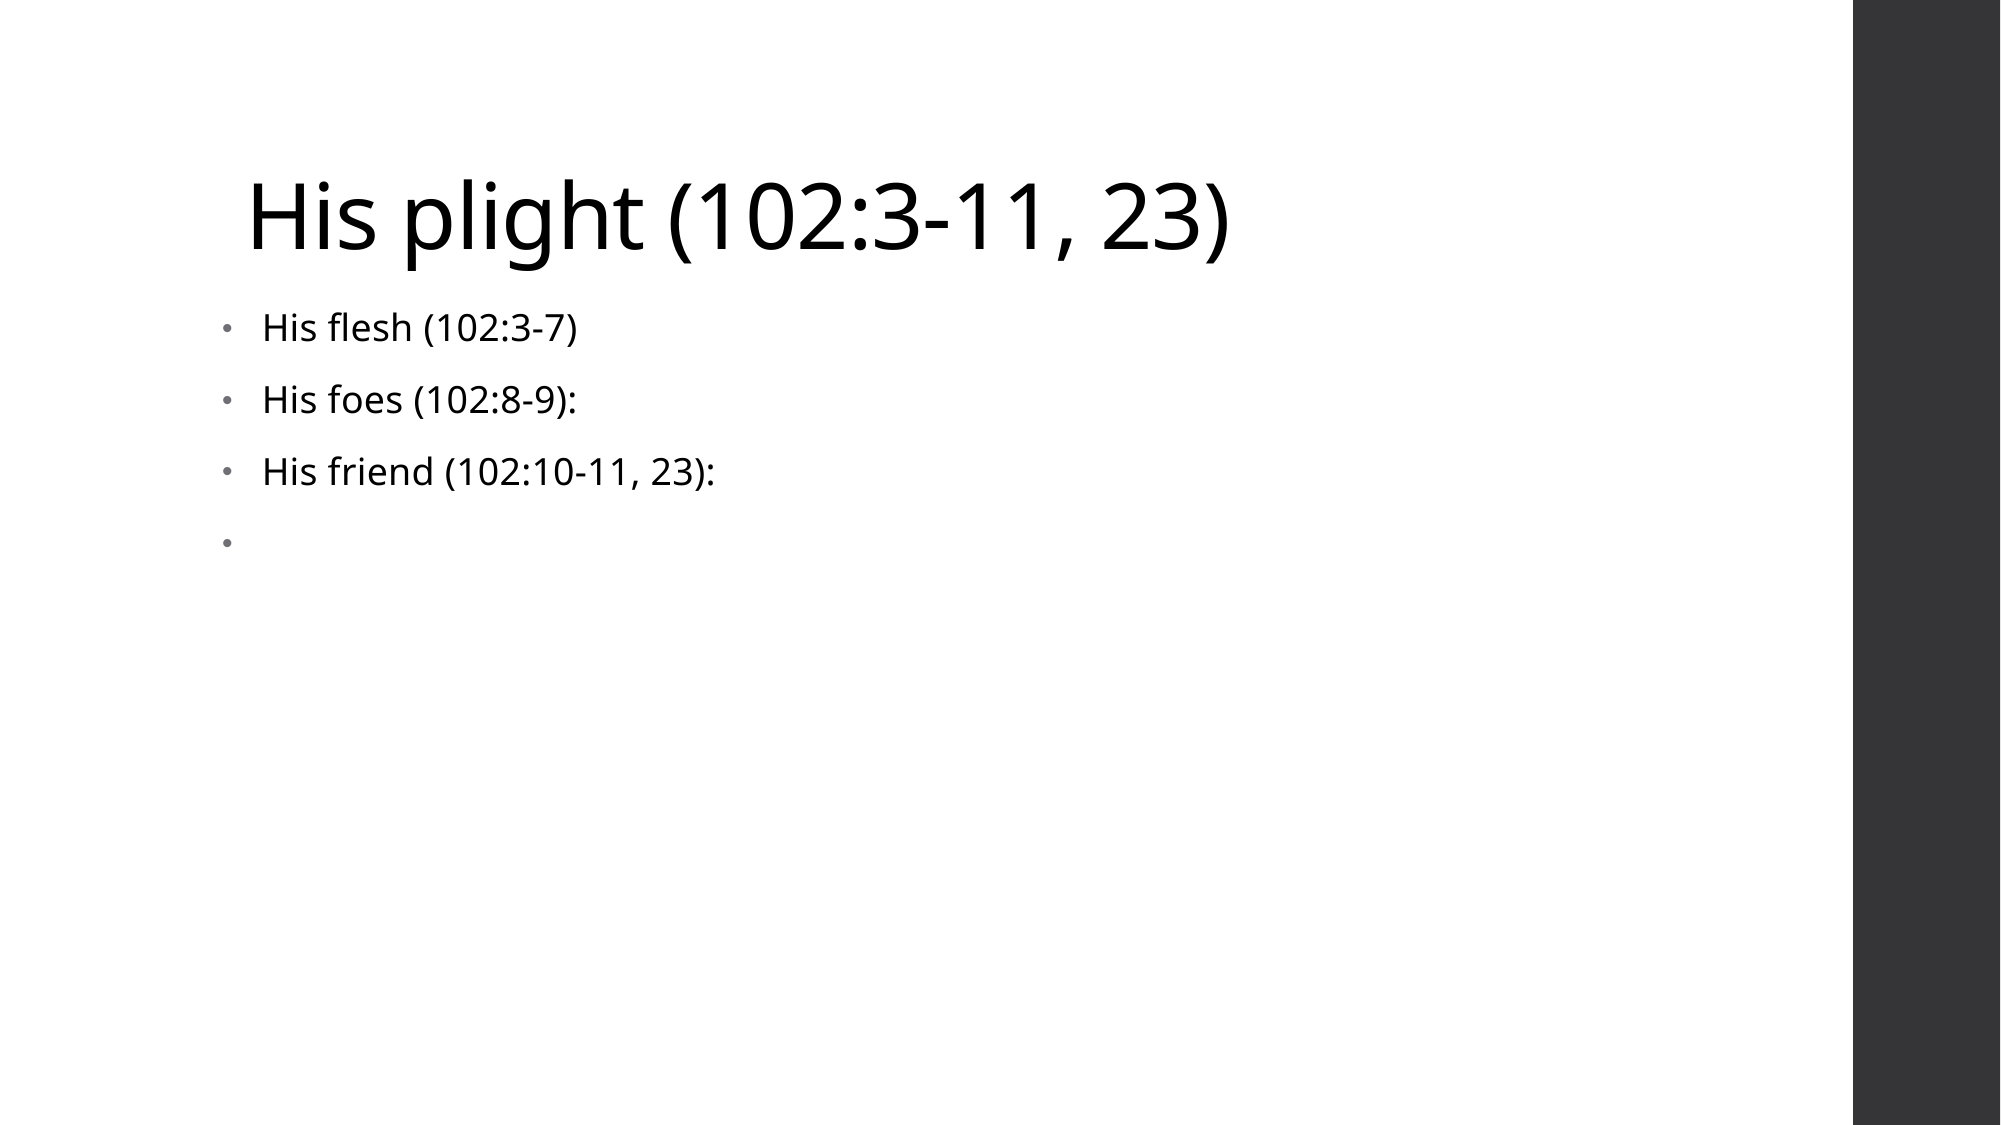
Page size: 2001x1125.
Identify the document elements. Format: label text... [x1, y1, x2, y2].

title His plight (102:3-11, 23) [206, 60, 1797, 278]
list His flesh (102:3-7) His foes (102:8-9): His friend (102:10-11, 23): [206, 299, 1617, 1014]
